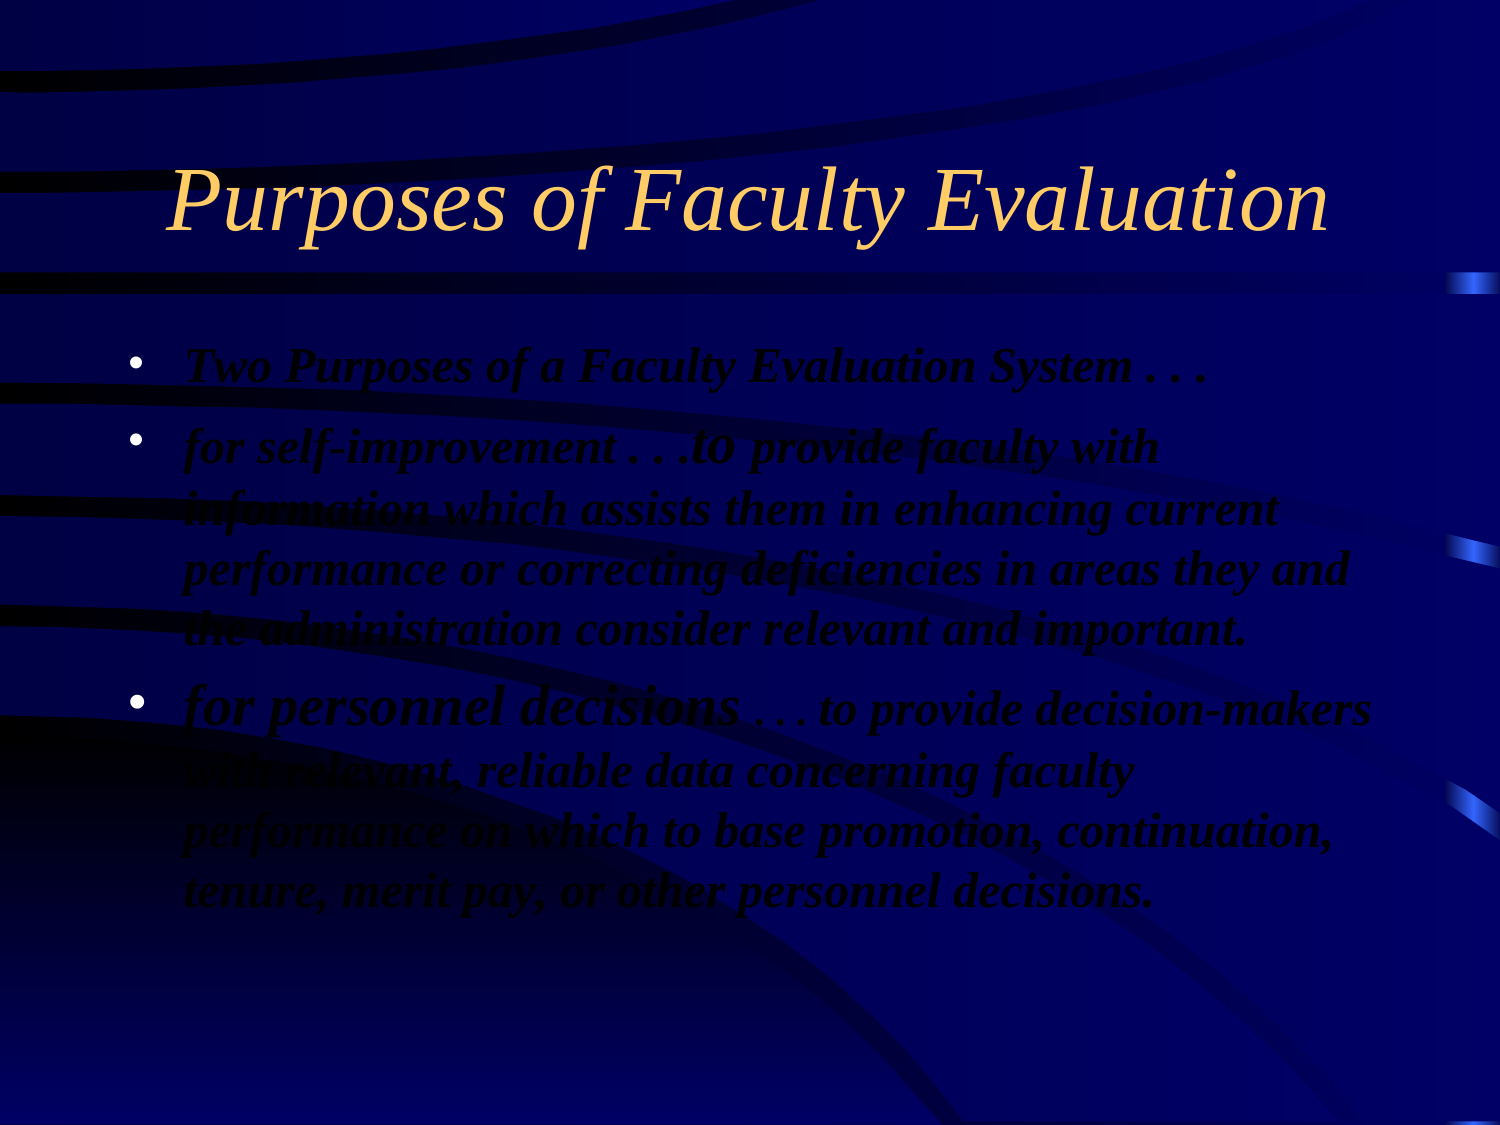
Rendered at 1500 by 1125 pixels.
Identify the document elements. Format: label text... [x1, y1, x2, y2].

title Purposes of Faculty Evaluation [112, 99, 1388, 288]
list Two Purposes of a Faculty Evaluation System . . . for self-improvement . . .to provide faculty with information which assists them in enhancing current performance or correcting deficiencies in areas they and the administration consider relevant and important. for personnel decisions . . . to provide decision-makers with relevant, reliable data concerning faculty performance on which to base promotion, continuation, tenure, merit pay, or other personnel decisions. [112, 324, 1388, 1000]
